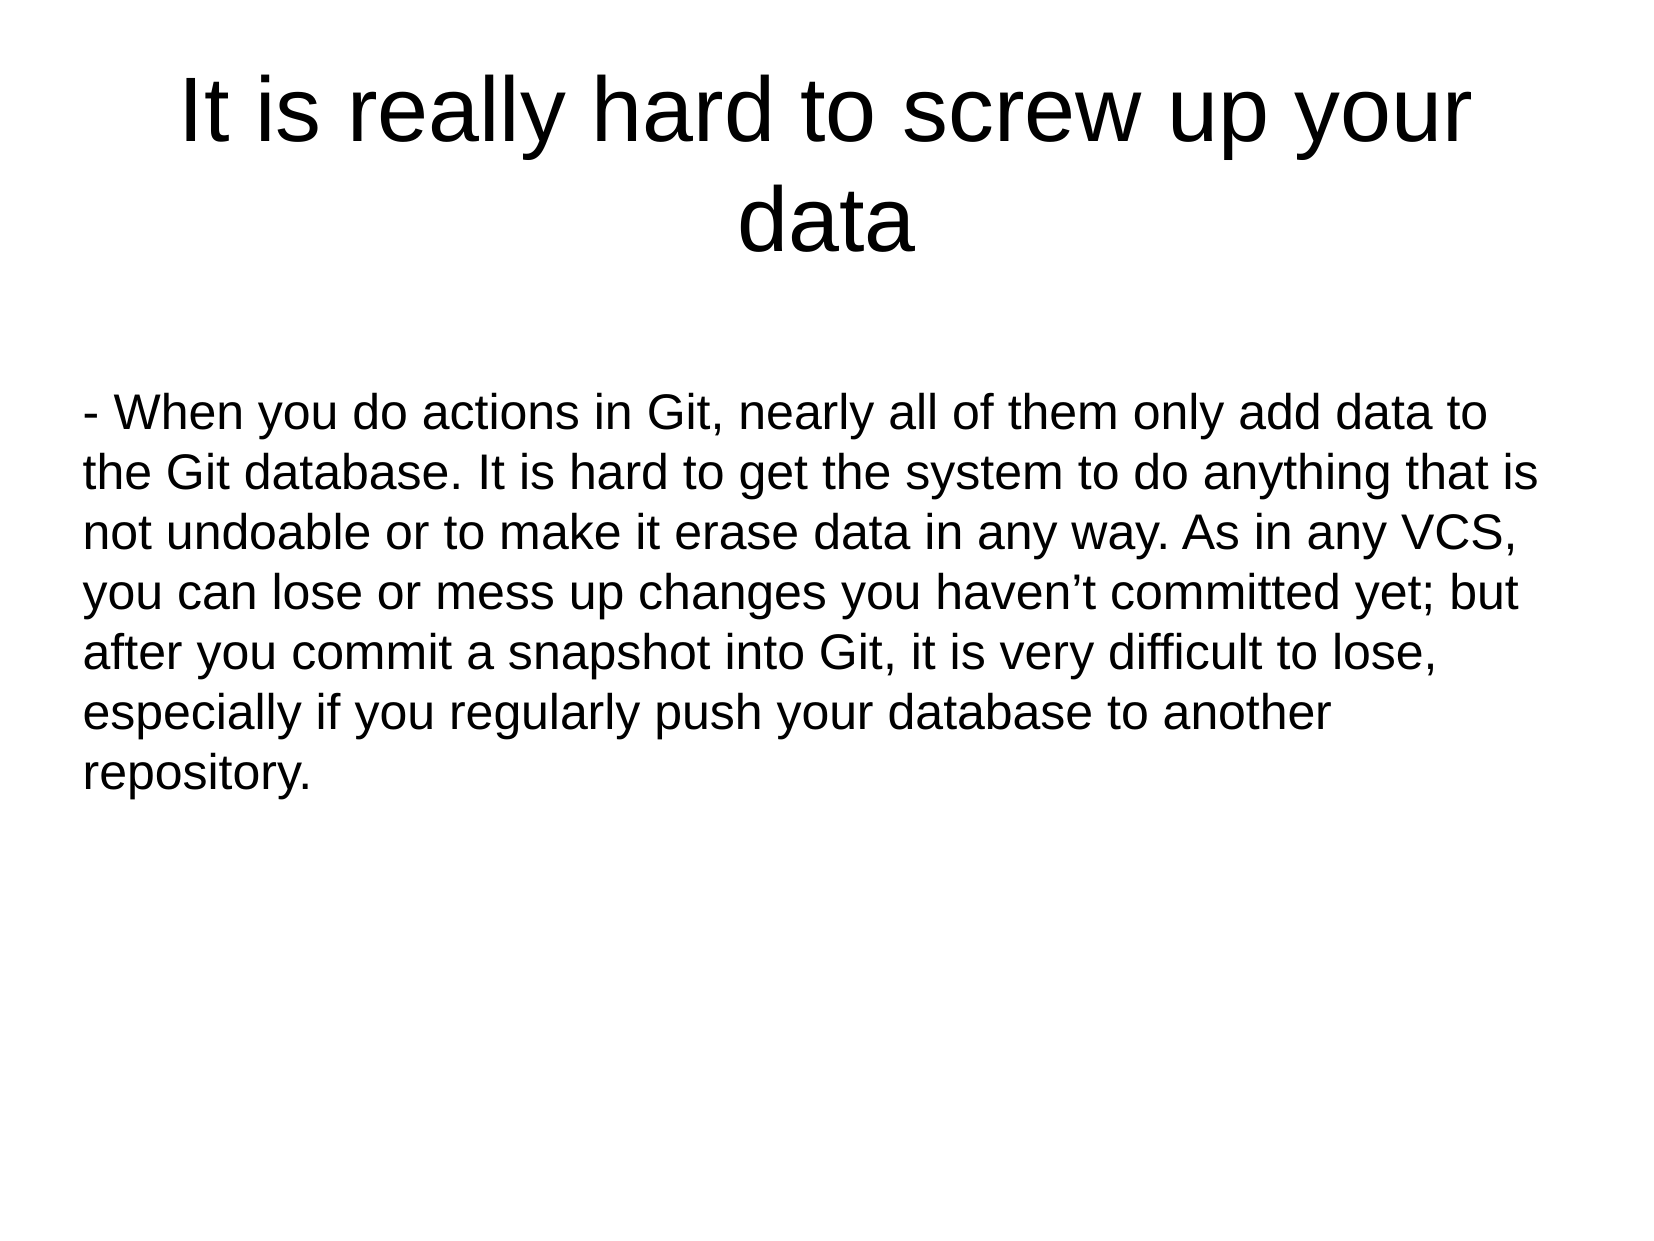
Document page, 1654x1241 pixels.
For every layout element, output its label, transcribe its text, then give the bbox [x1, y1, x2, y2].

title It is really hard to screw up your data [82, 49, 1571, 257]
list - When you do actions in Git, nearly all of them only add data to the Git database. It is hard to get the system to do anything that is not undoable or to make it erase data in any way. As in any VCS, you can lose or mess up changes you haven’t committed yet; but after you commit a snapshot into Git, it is very difficult to lose, especially if you regularly push your database to another repository. [82, 290, 1571, 1010]
